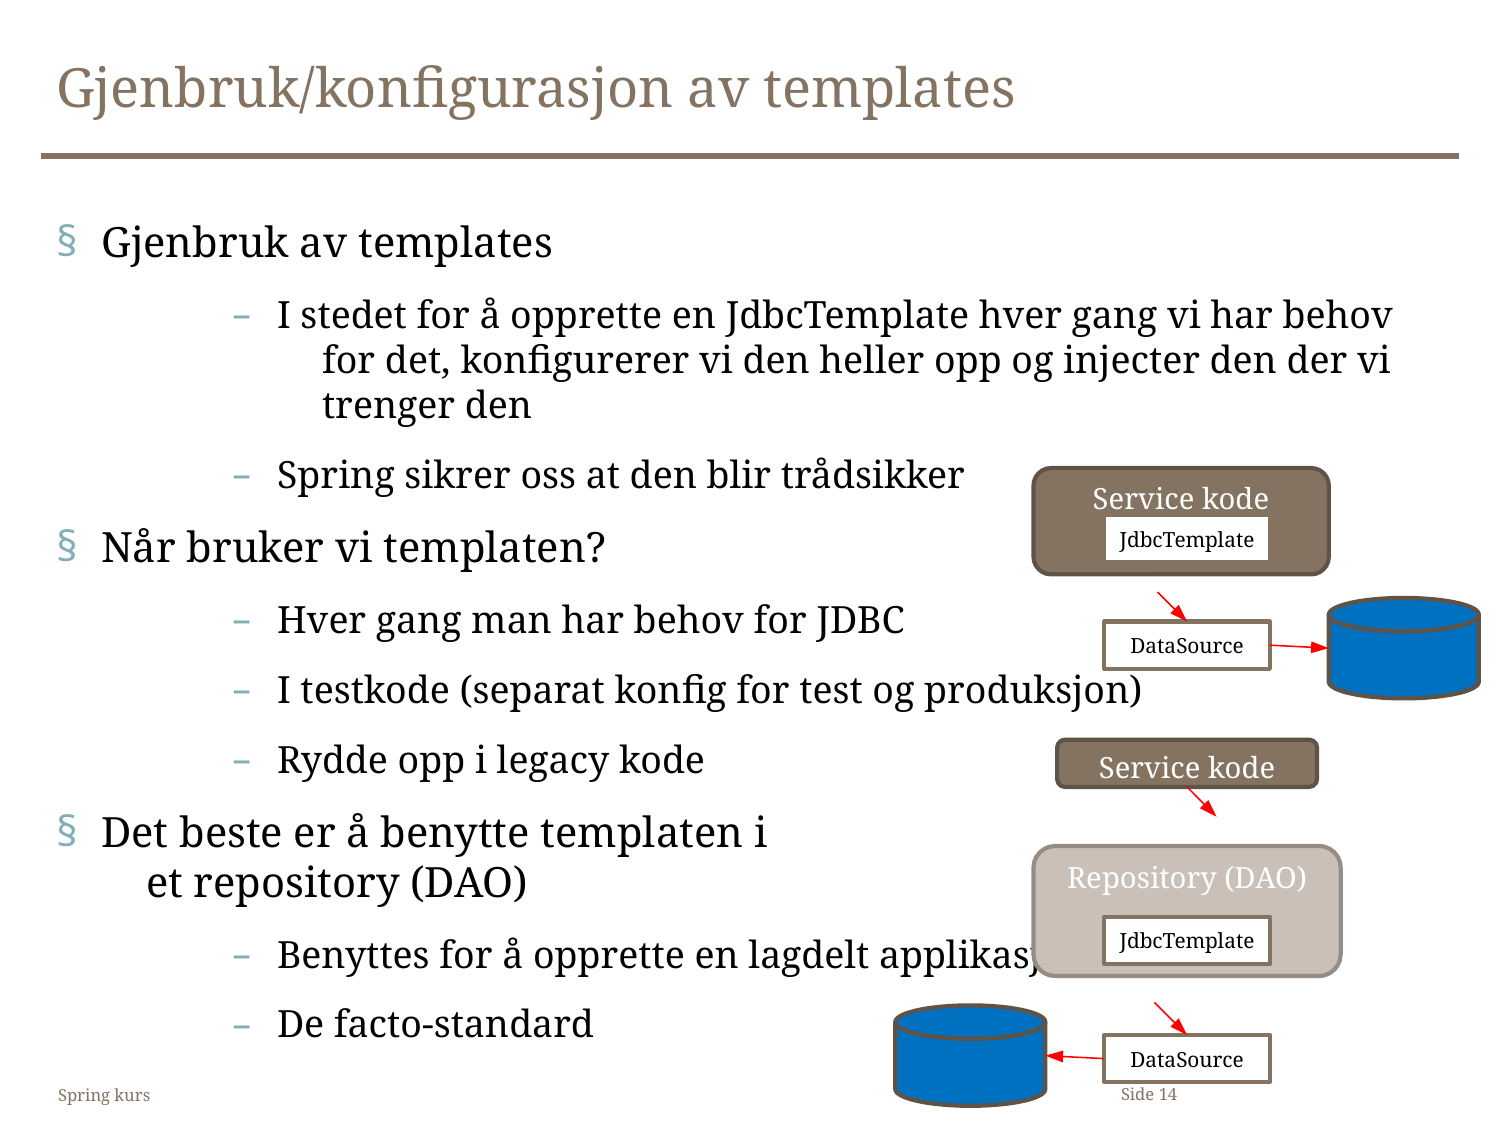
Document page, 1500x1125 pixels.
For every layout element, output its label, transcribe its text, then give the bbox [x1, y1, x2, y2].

text_box [1328, 597, 1479, 699]
text_box DataSource [1104, 1035, 1270, 1082]
title Gjenbruk/konfigurasjon av templates [40, 27, 1459, 146]
text_box DataSource [1104, 622, 1270, 669]
text_box JdbcTemplate [1104, 515, 1270, 563]
text_box Spring kurs [43, 1065, 751, 1125]
text_box Repository (DAO) [1033, 846, 1341, 977]
text_box Service kode [1057, 739, 1318, 787]
text_box Side <number> [1105, 1065, 1457, 1125]
text_box JdbcTemplate [1104, 917, 1270, 964]
text_box [895, 1005, 1046, 1106]
list Gjenbruk av templates I stedet for å opprette en JdbcTemplate hver gang vi har behov for det, konfigurerer vi den heller opp og injecter den der vi trenger den Spring sikrer oss at den blir trådsikker Når bruker vi templaten? Hver gang man har behov for JDBC I testkode (separat konfig for test og produksjon) Rydde opp i legacy kode Det beste er å benytte templaten i et repository (DAO) Benyttes for å opprette en lagdelt applikasjon De facto-standard [41, 208, 1455, 1005]
text_box Service kode [1033, 468, 1329, 575]
